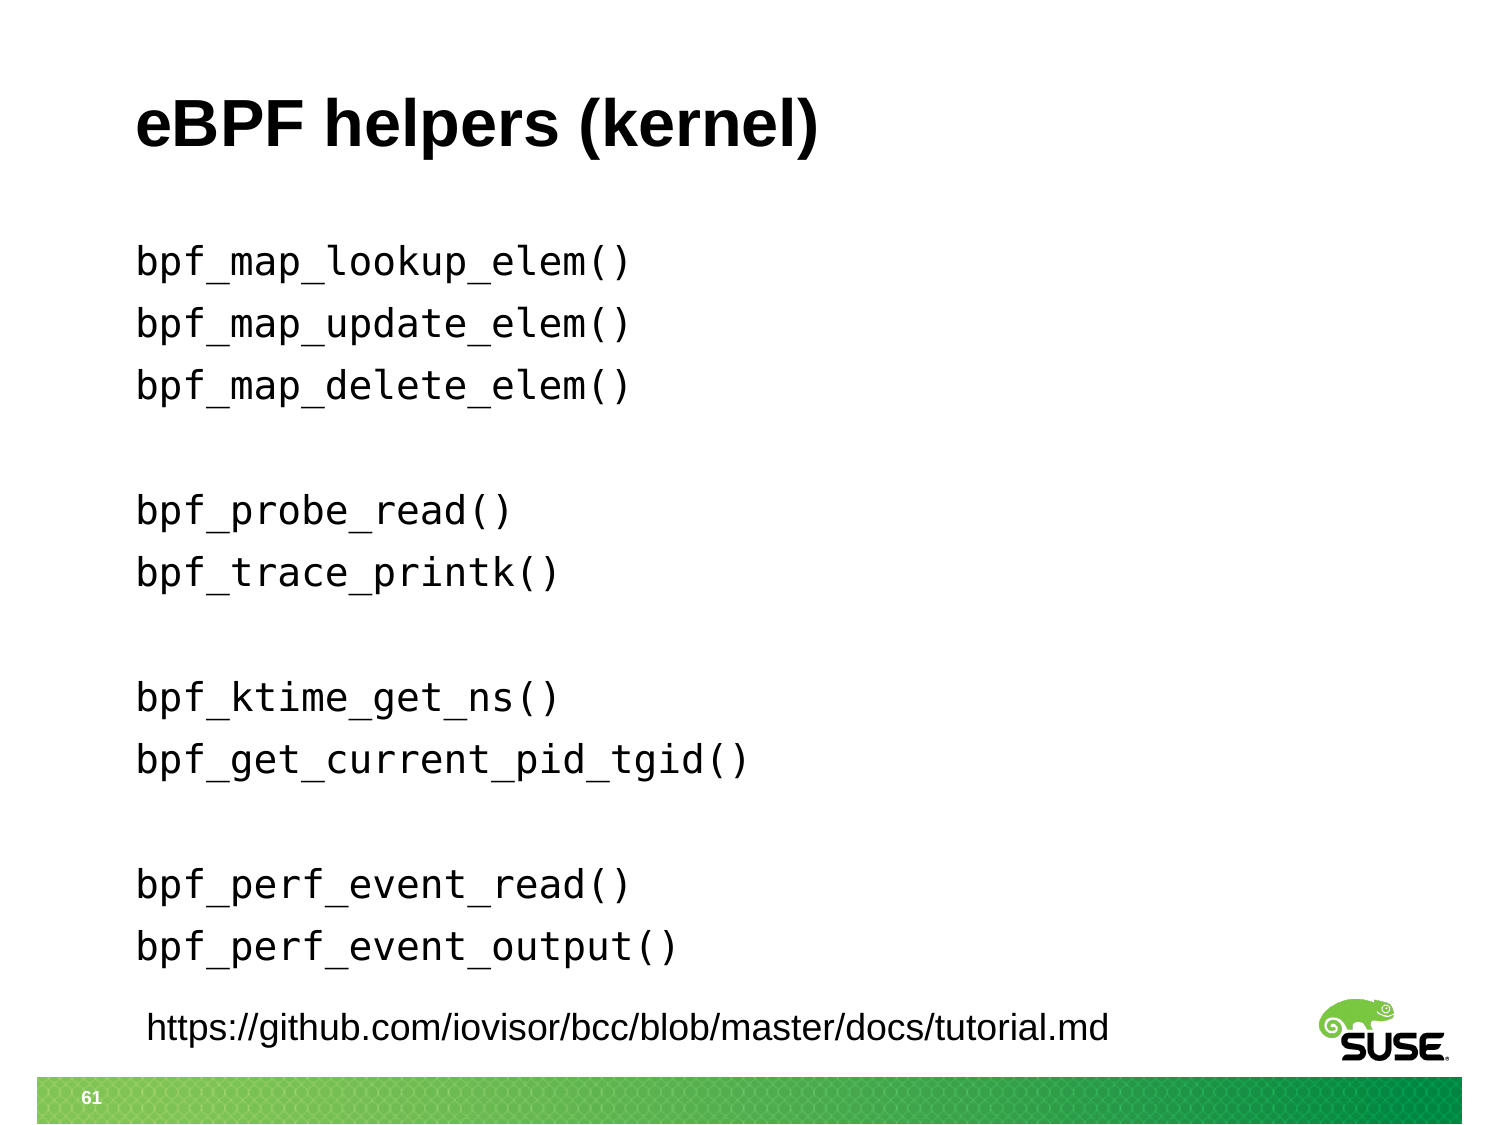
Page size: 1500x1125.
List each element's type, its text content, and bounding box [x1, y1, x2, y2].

text_box https://github.com/iovisor/bcc/blob/master/docs/tutorial.md [131, 999, 1125, 1056]
title eBPF helpers (kernel) [135, 41, 1372, 204]
list bpf_map_lookup_elem() bpf_map_update_elem() bpf_map_delete_elem() bpf_probe_read() bpf_trace_printk() bpf_ktime_get_ns() bpf_get_current_pid_tgid() bpf_perf_event_read() bpf_perf_event_output() [135, 238, 1372, 982]
picture [1319, 999, 1449, 1061]
picture [37, 1077, 1462, 1124]
